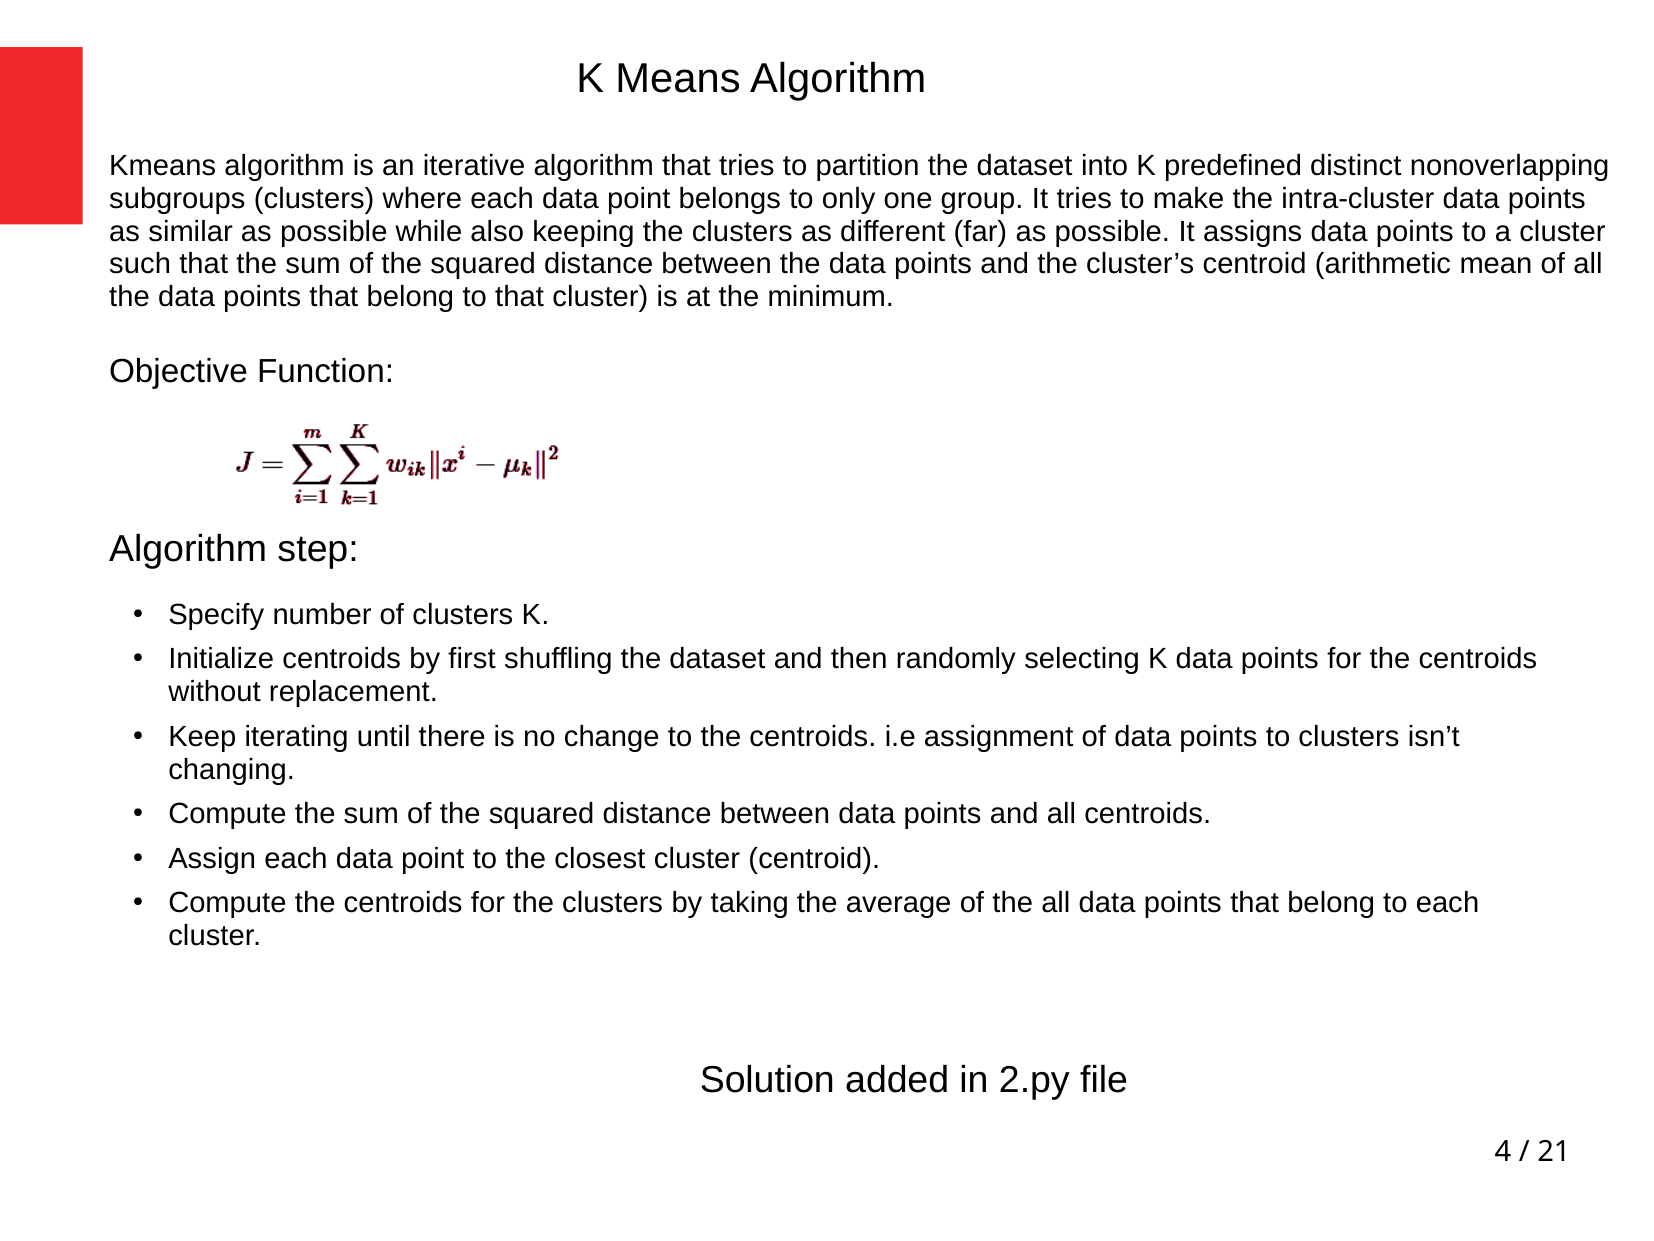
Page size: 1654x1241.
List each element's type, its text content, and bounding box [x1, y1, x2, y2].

text_box Solution added in 2.py file [685, 1051, 1371, 1108]
picture [224, 413, 698, 532]
text_box Algorithm step: [94, 519, 438, 579]
text_box K Means Algorithm [154, 47, 1348, 109]
text_box Specify number of clusters K. Initialize centroids by first shuffling the dataset and then randomly selecting K data points for the centroids without replacement. Keep iterating until there is no change to the centroids. i.e assignment of data points to clusters isn’t changing. Compute the sum of the squared distance between data points and all centroids. Assign each data point to the closest cluster (centroid). Compute the centroids for the clusters by taking the average of the all data points that belong to each cluster. [118, 590, 1565, 1004]
text_box Kmeans algorithm is an iterative algorithm that tries to partition the dataset into K predefined distinct nonoverlapping subgroups (clusters) where each data point belongs to only one group. It tries to make the intra-cluster data points as similar as possible while also keeping the clusters as different (far) as possible. It assigns data points to a cluster such that the sum of the squared distance between the data points and the cluster’s centroid (arithmetic mean of all the data points that belong to that cluster) is at the minimum. [94, 141, 1642, 321]
text_box Objective Function: [94, 344, 544, 397]
